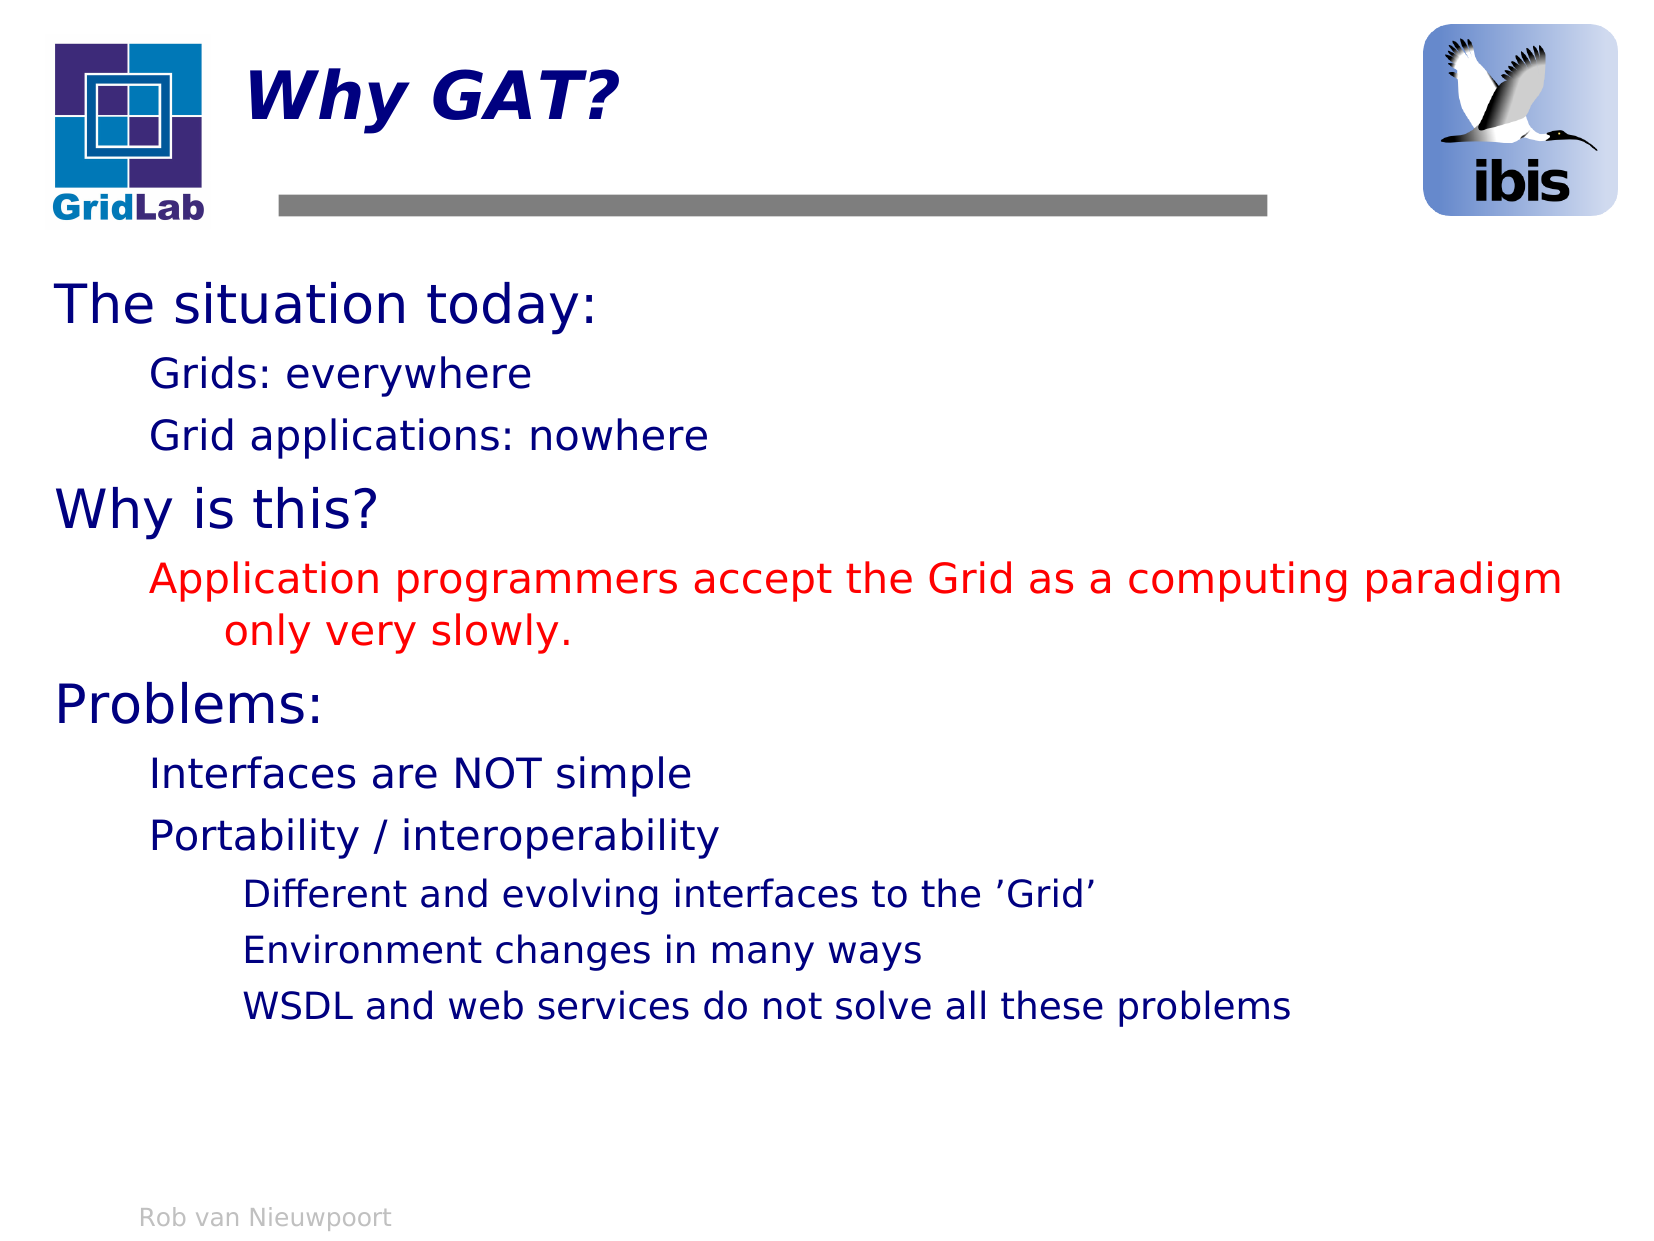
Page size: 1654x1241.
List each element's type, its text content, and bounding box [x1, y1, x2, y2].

list The situation today: Grids: everywhere Grid applications: nowhere Why is this? Application programmers accept the Grid as a computing paradigm only very slowly. Problems: Interfaces are NOT simple Portability / interoperability Different and evolving interfaces to the ’Grid’ Environment changes in many ways WSDL and web services do not solve all these problems [55, 268, 1599, 1125]
picture [1423, 24, 1618, 216]
title Why GAT? [243, 0, 1280, 187]
picture [45, 34, 211, 230]
